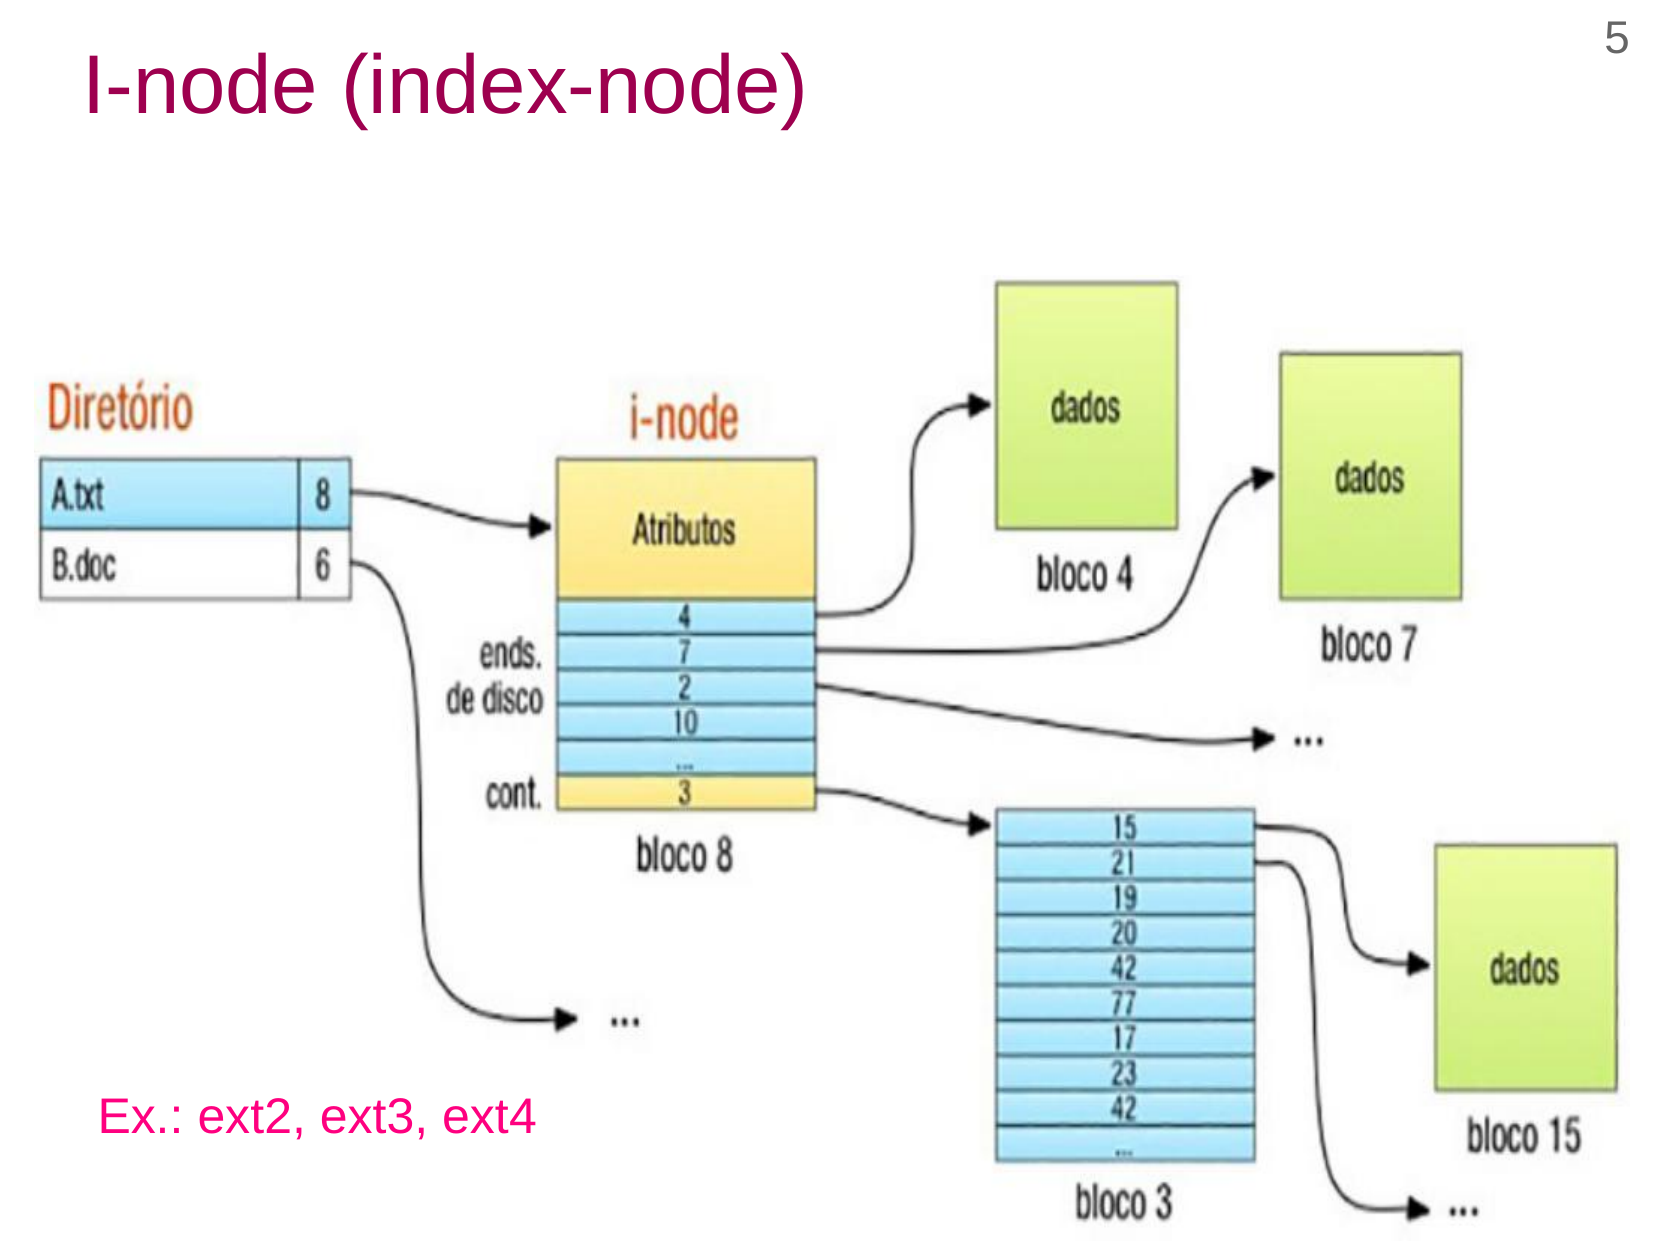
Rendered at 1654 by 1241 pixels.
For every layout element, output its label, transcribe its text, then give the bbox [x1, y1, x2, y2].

text_box Ex.: ext2, ext3, ext4 [82, 1080, 553, 1152]
picture [34, 275, 1630, 1241]
title I-node (index-node) [59, 29, 1595, 148]
